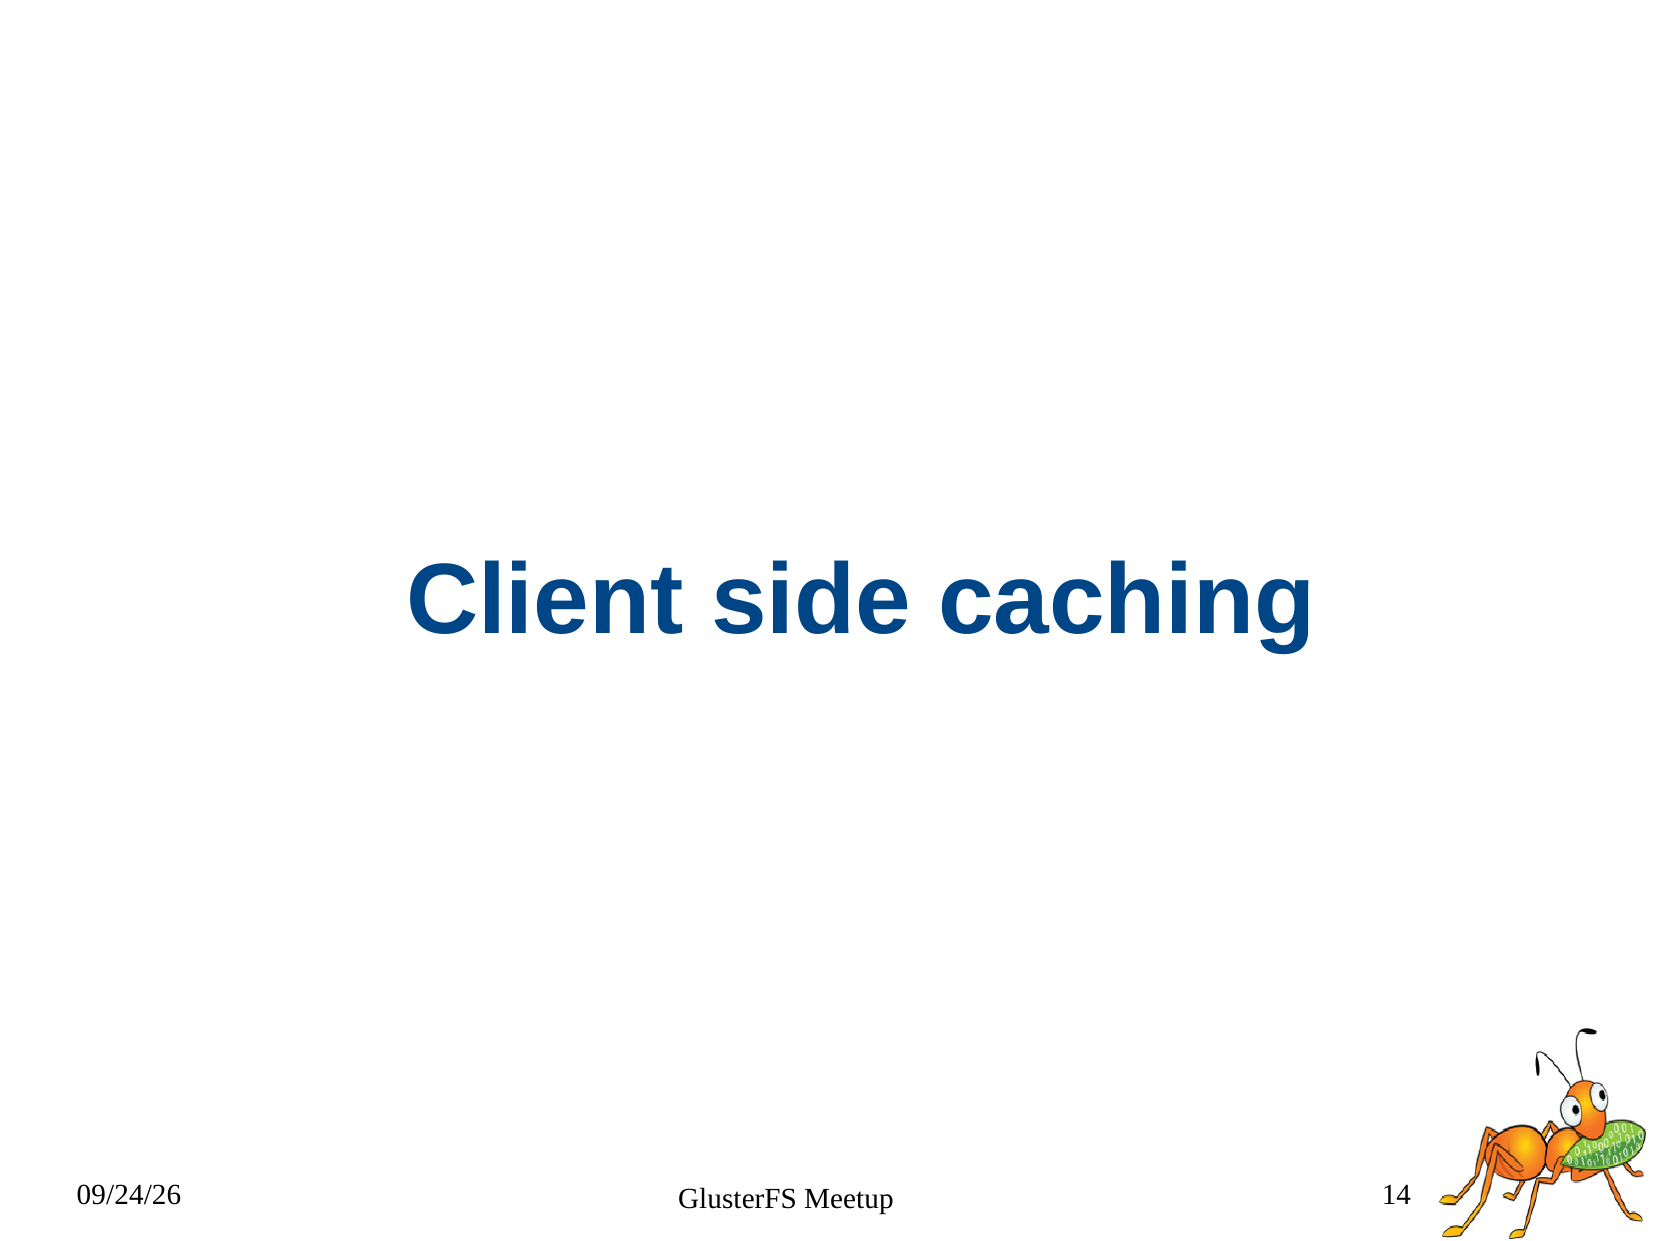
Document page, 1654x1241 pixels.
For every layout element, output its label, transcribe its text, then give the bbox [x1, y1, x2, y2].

picture [1436, 1027, 1648, 1241]
title Client side caching [116, 495, 1606, 703]
